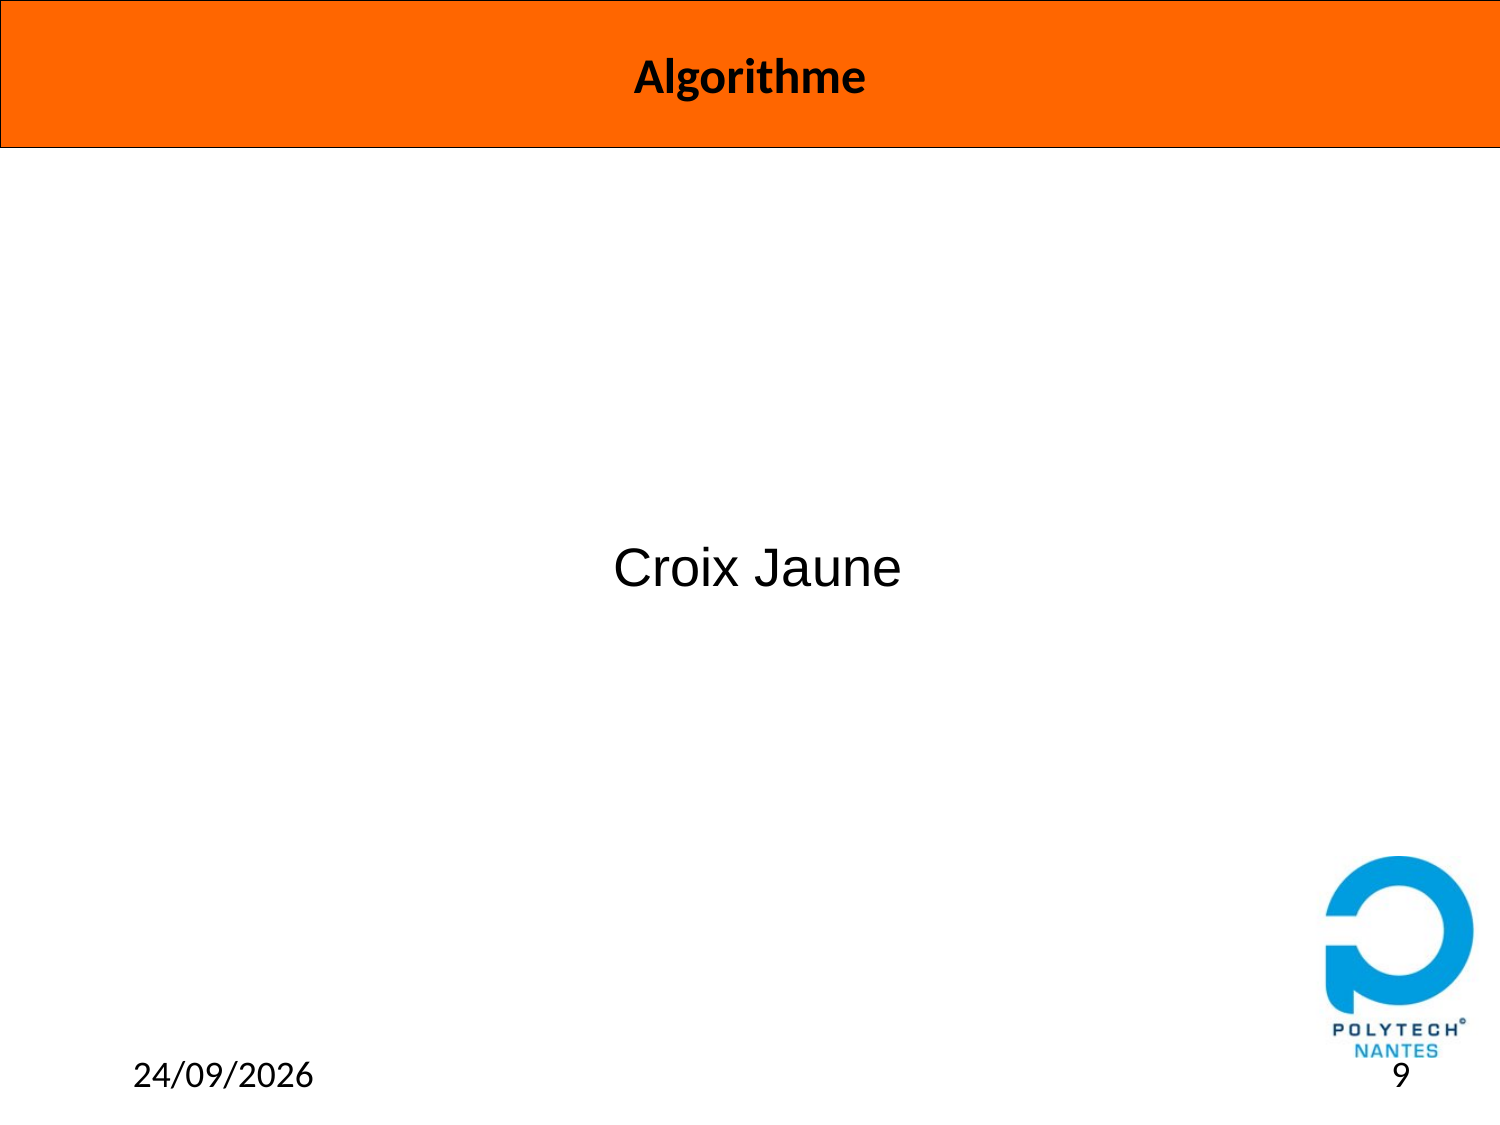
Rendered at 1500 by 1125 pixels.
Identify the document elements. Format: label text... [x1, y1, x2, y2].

text_box Croix Jaune [500, 530, 1017, 606]
picture [1299, 856, 1500, 1058]
title Algorithme [0, 0, 1500, 148]
